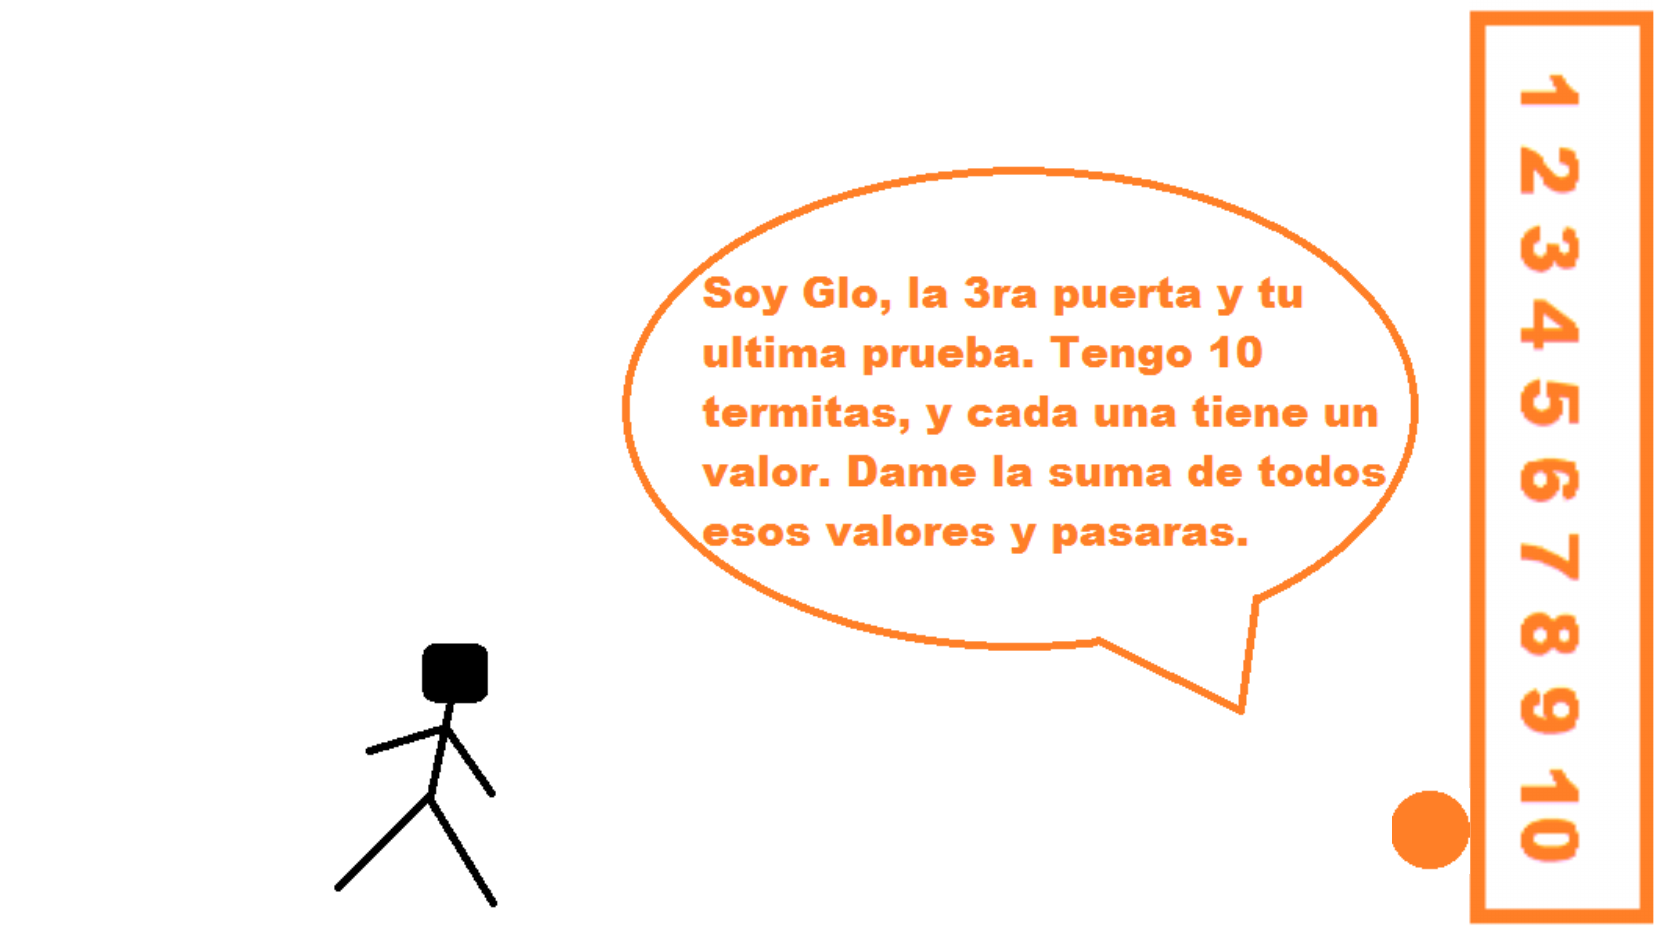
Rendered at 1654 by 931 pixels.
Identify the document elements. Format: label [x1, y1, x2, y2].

picture [602, 153, 1458, 734]
picture [283, 592, 557, 931]
picture [1392, 0, 1654, 926]
